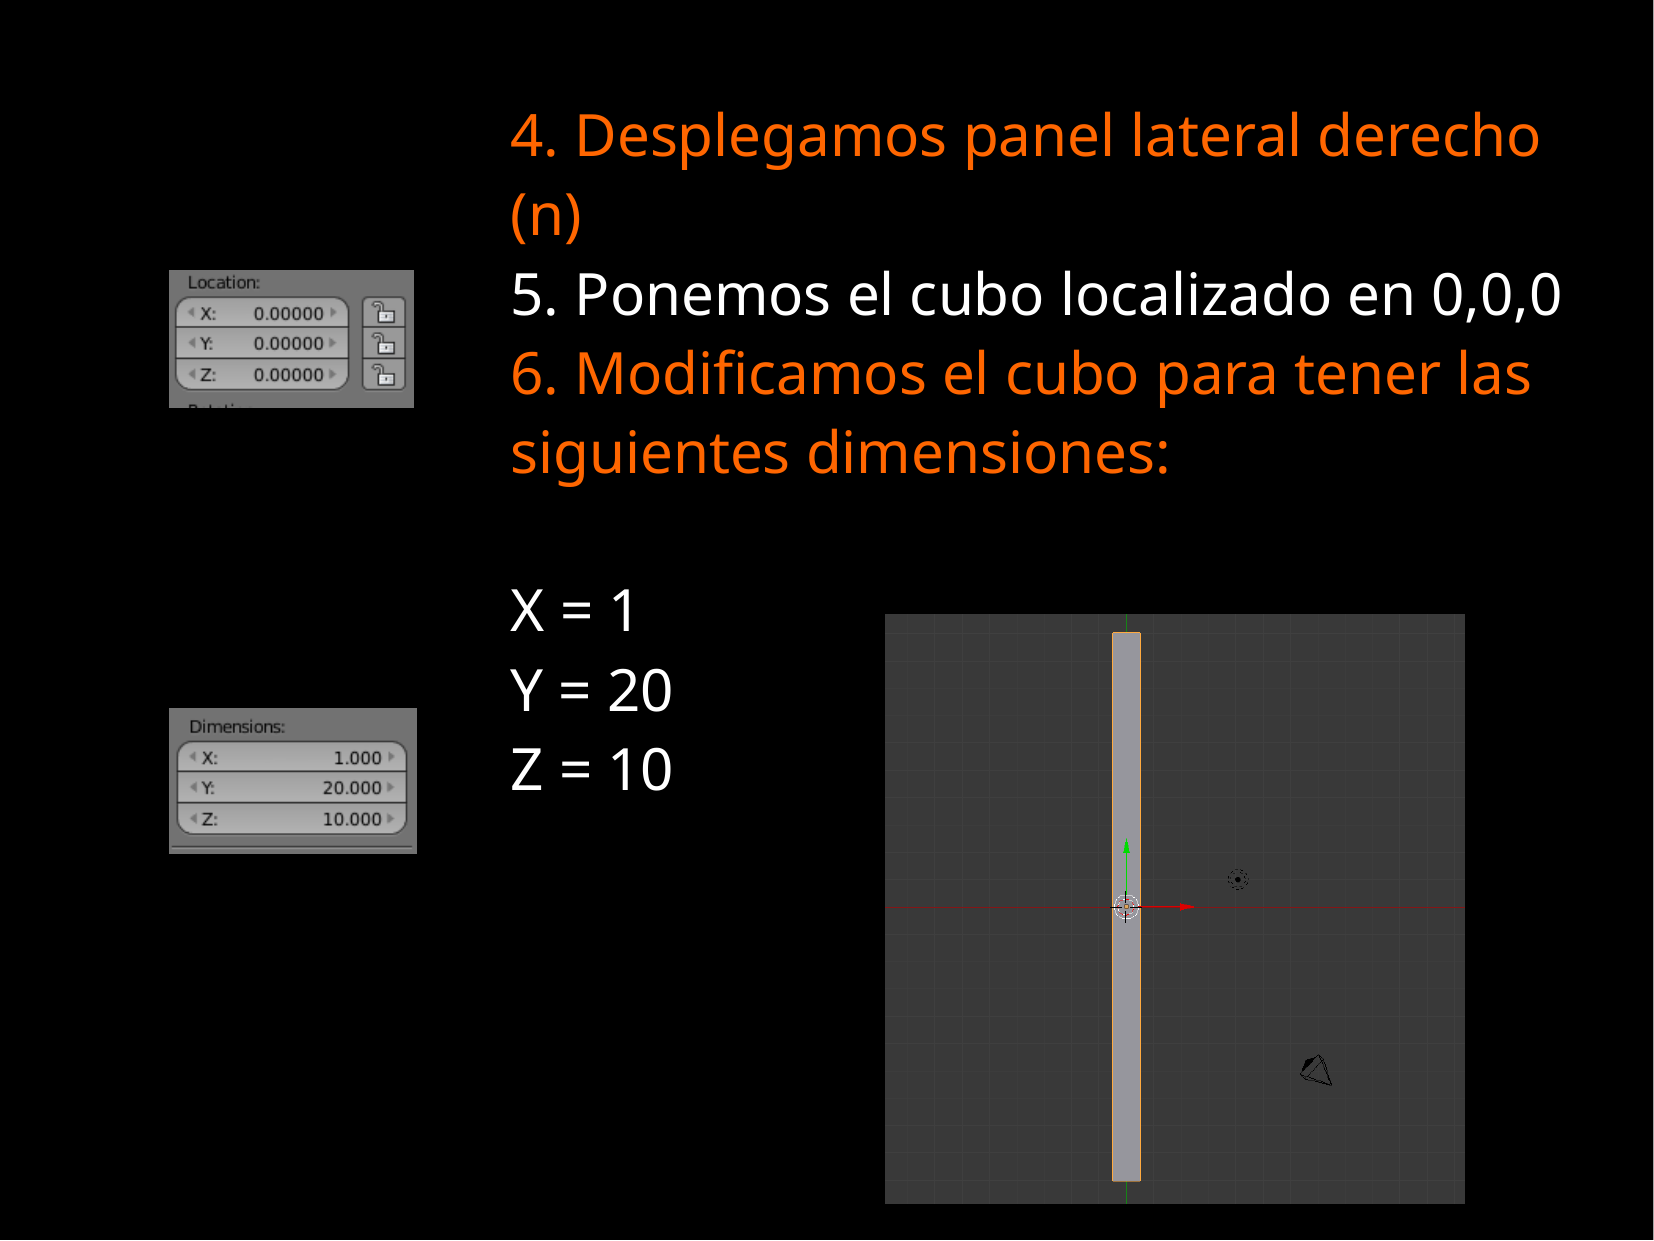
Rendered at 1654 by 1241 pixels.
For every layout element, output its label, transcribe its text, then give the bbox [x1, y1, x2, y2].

text_box 4. Desplegamos panel lateral derecho (n) 5. Ponemos el cubo localizado en 0,0,0 6. Modificamos el cubo para tener las siguientes dimensiones: X = 1 Y = 20 Z = 10 [496, 86, 1619, 1004]
picture [169, 708, 417, 854]
picture [169, 270, 414, 408]
picture [885, 614, 1465, 1204]
